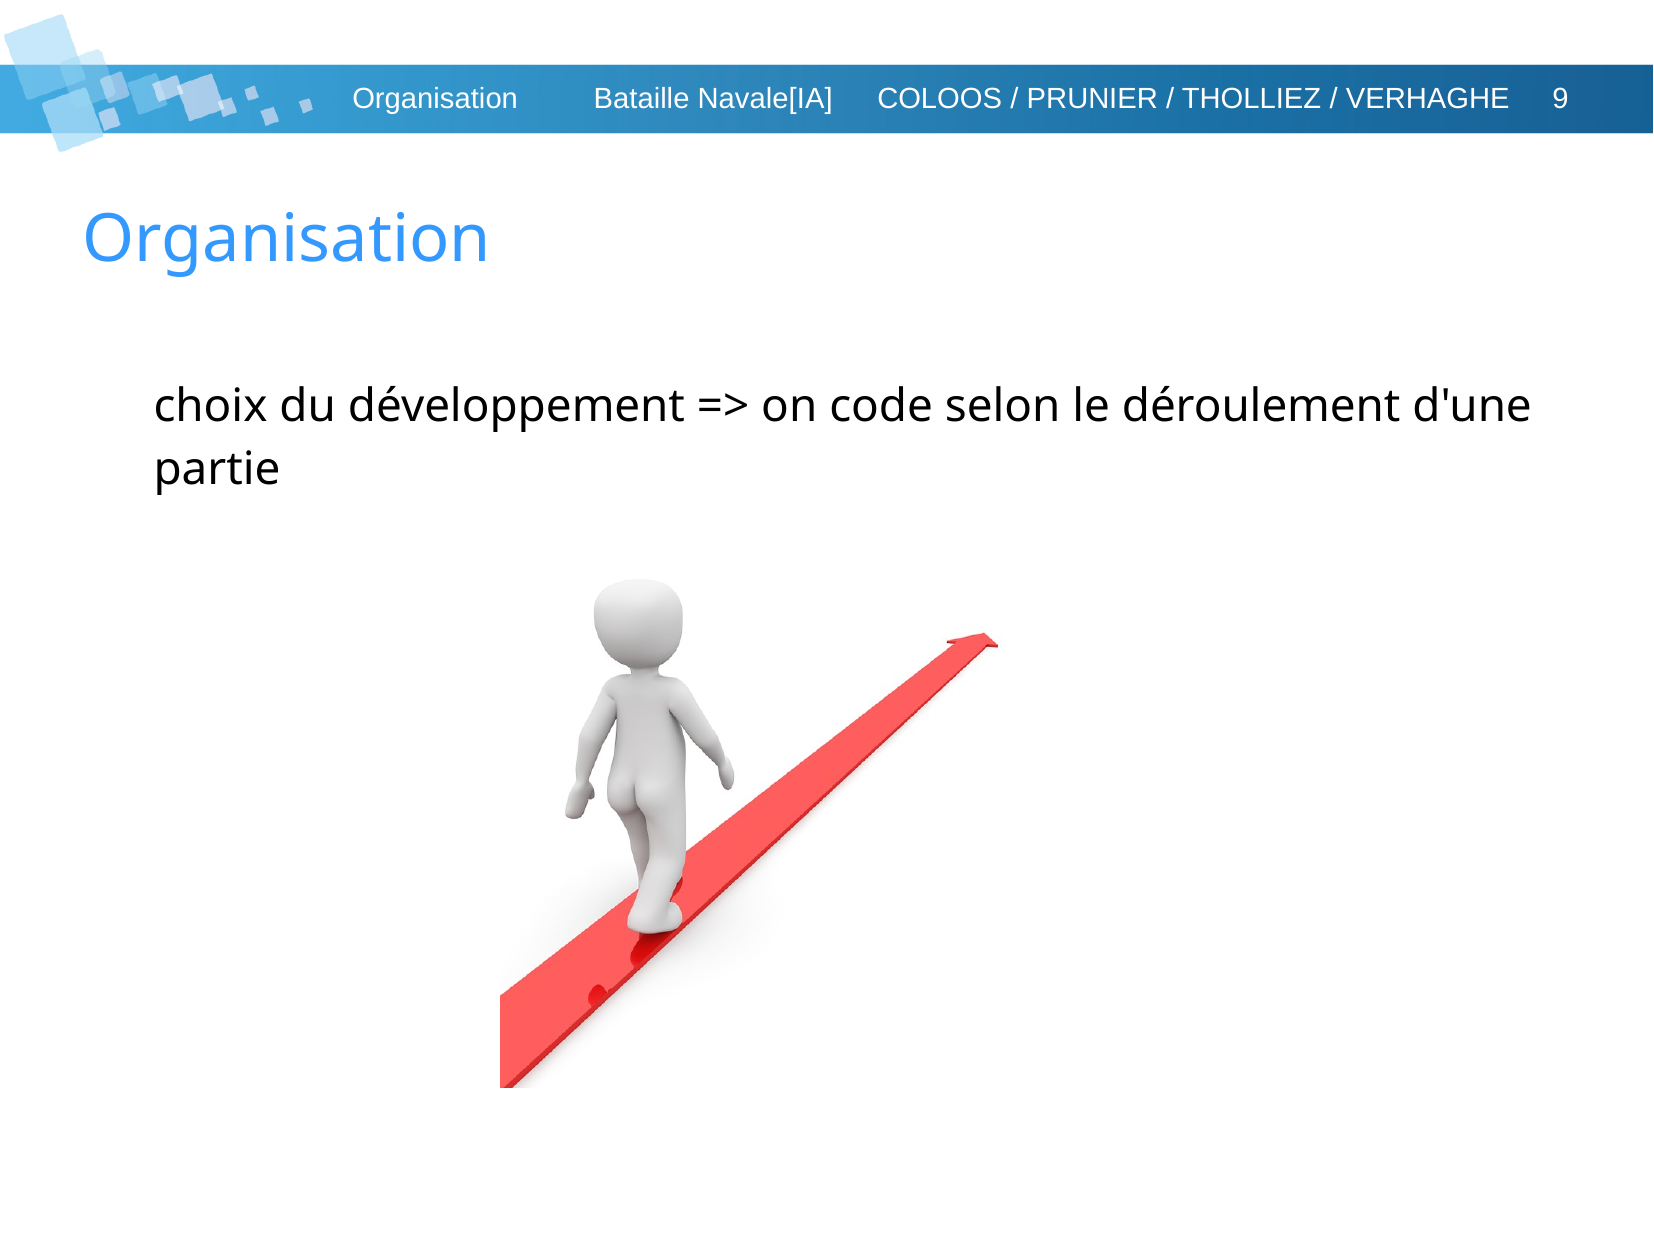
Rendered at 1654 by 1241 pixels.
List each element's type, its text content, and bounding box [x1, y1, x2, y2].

text_box Organisation Bataille Navale[IA] COLOOS / PRUNIER / THOLLIEZ / VERHAGHE 9 [337, 75, 1613, 123]
title Organisation [82, 132, 1571, 340]
picture [0, 0, 1653, 1238]
list choix du développement => on code selon le déroulement d'une partie [82, 372, 1571, 1093]
